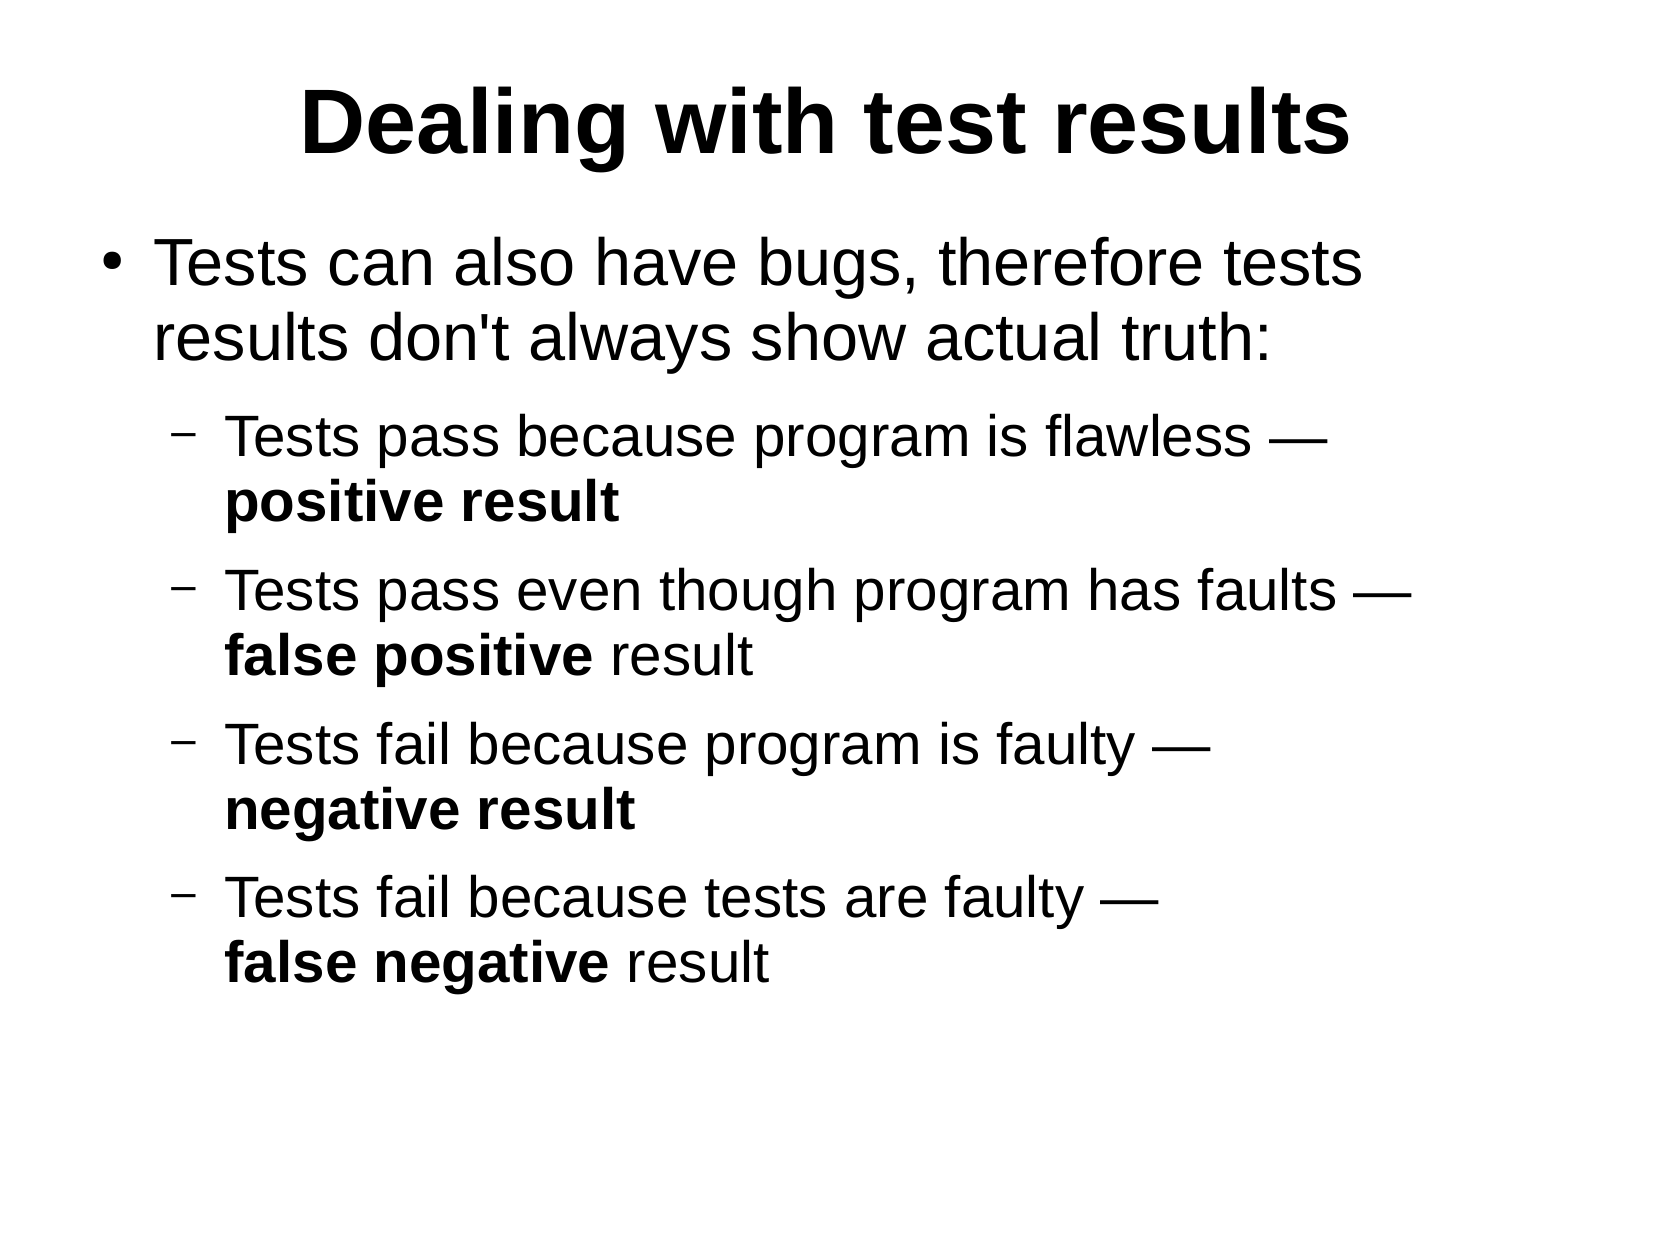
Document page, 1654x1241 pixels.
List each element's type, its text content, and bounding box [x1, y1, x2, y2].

title Dealing with test results [82, 49, 1571, 196]
list Tests can also have bugs, therefore tests results don't always show actual truth: Tests pass because program is flawless — positive result Tests pass even though program has faults — false positive result Tests fail because program is faulty — negative result Tests fail because tests are faulty — false negative result [82, 225, 1538, 1186]
